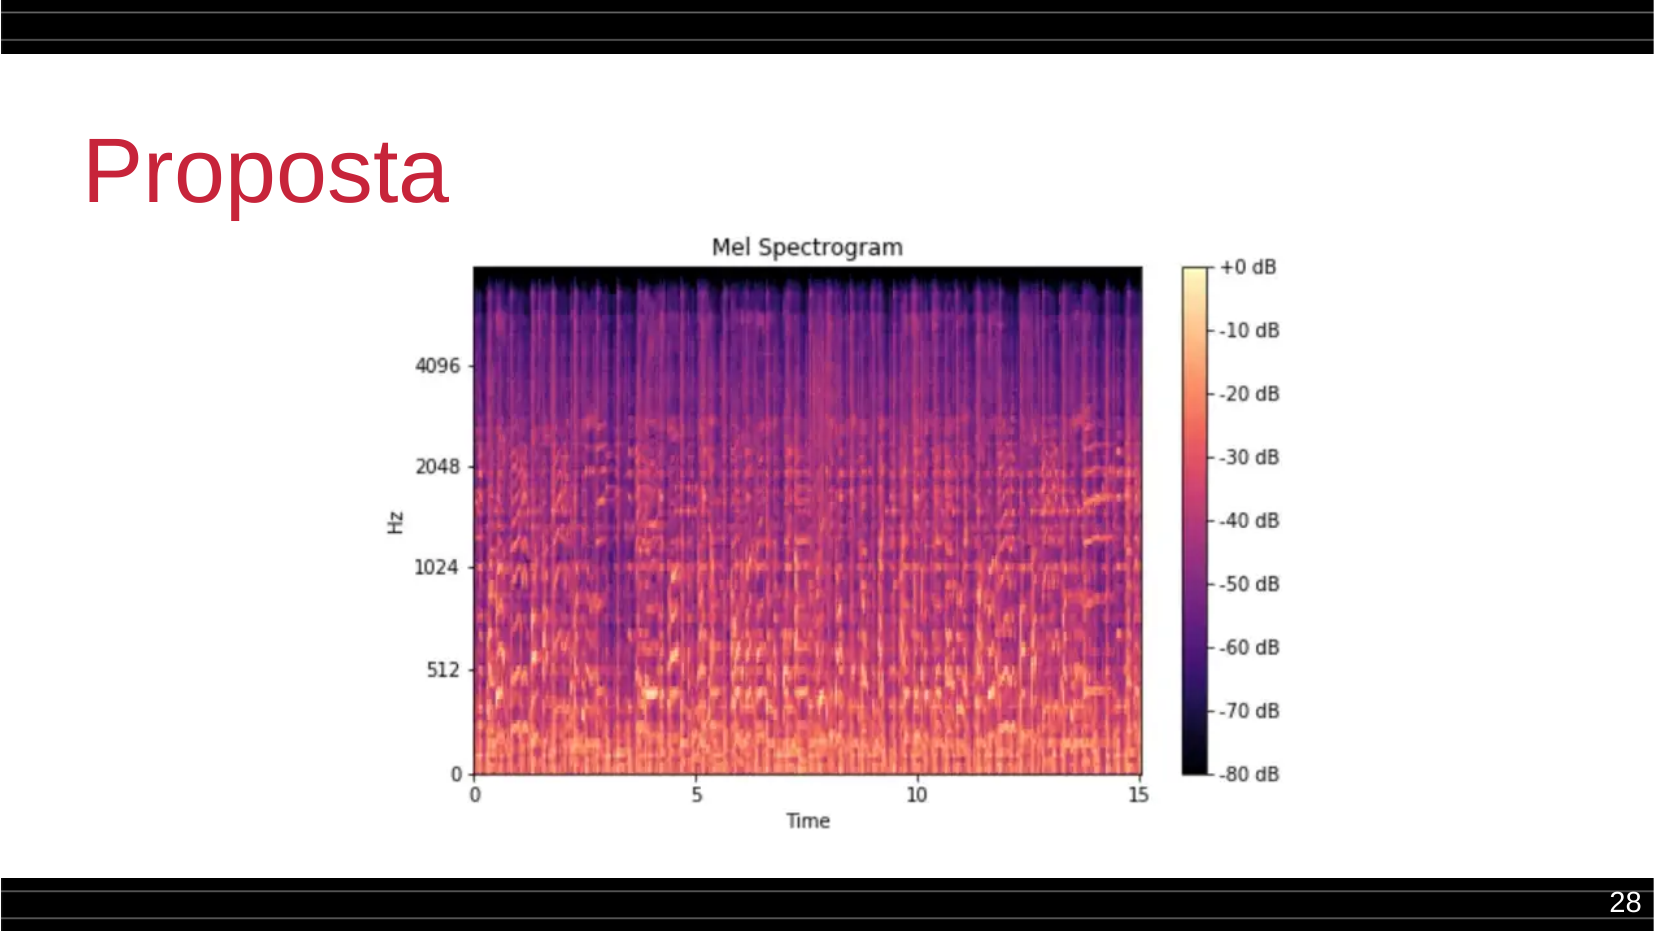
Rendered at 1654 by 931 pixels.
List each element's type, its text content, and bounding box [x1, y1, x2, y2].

picture [1, 878, 1654, 931]
picture [1, 0, 1654, 54]
title Proposta [82, 92, 1571, 249]
picture [383, 223, 1329, 859]
